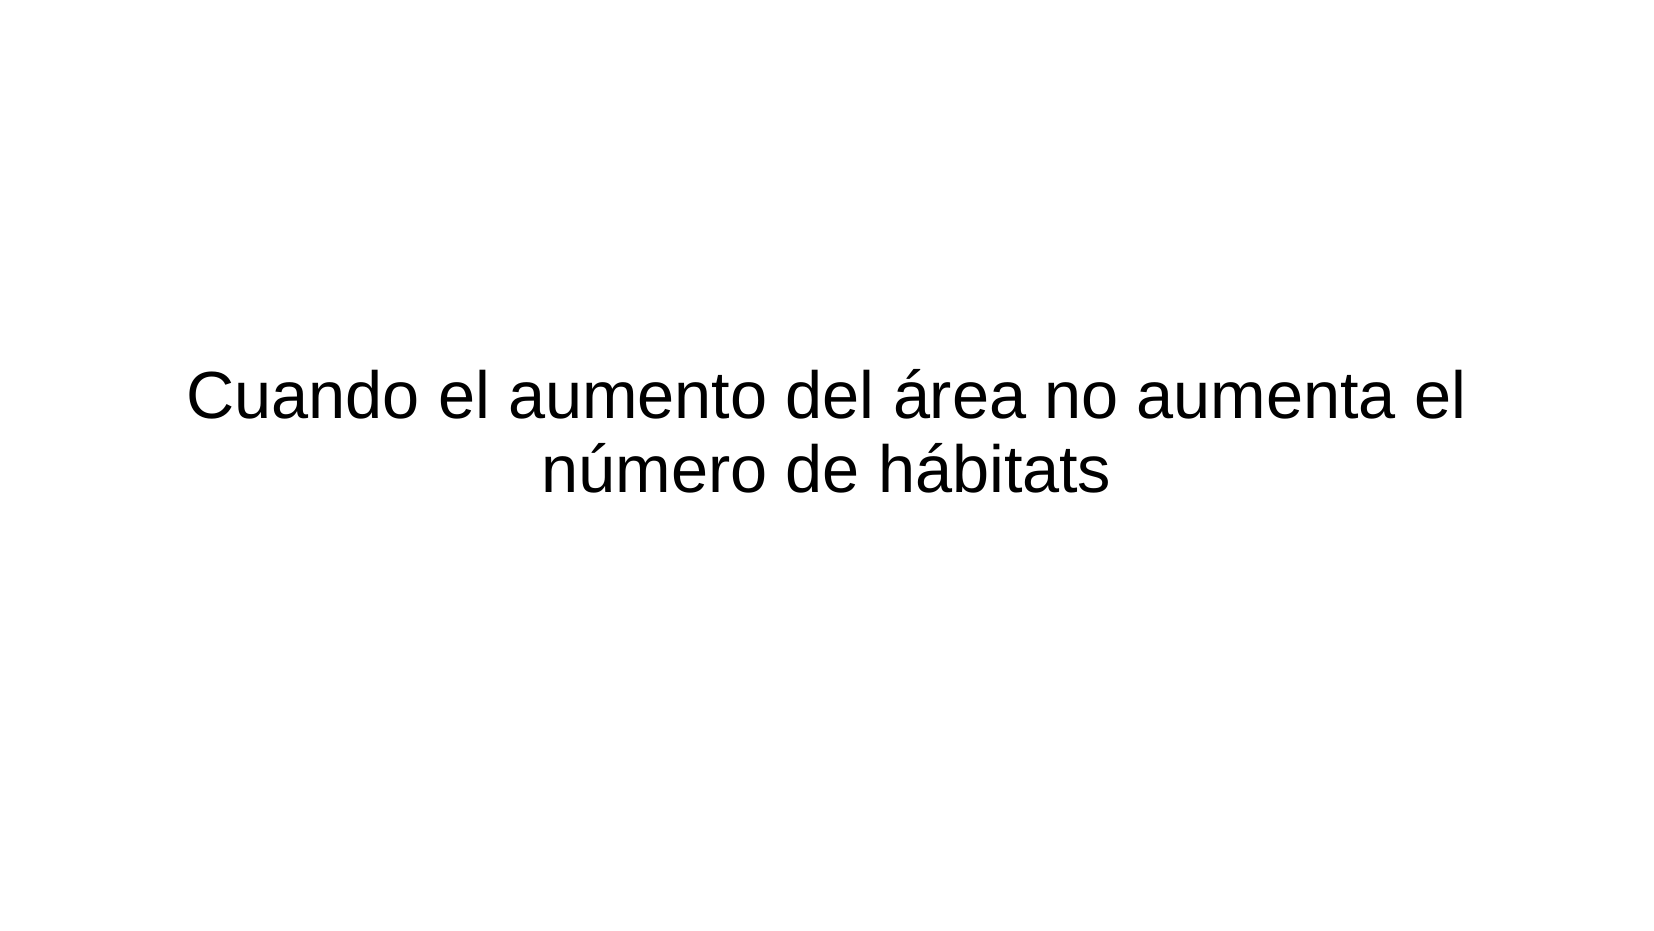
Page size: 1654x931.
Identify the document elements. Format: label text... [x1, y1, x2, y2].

subtitle Cuando el aumento del área no aumenta el número de hábitats [82, 72, 1571, 793]
